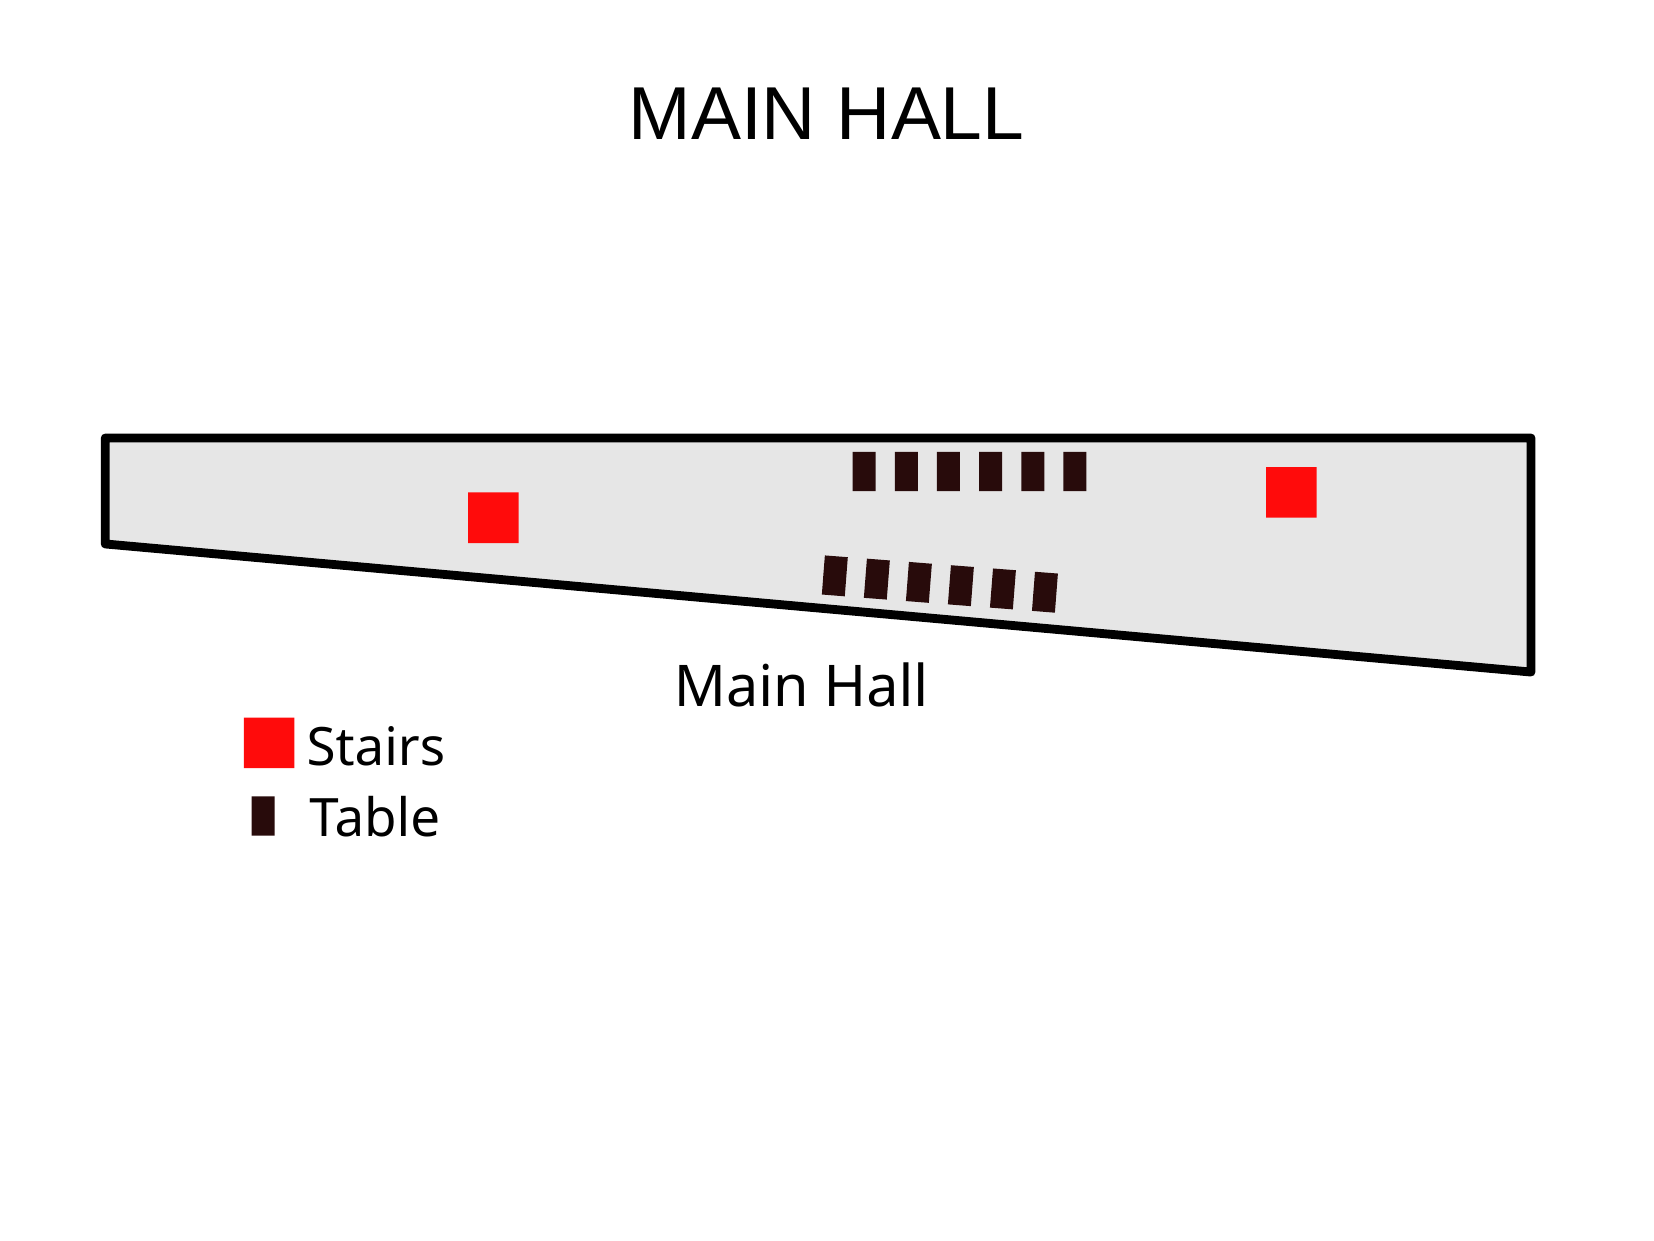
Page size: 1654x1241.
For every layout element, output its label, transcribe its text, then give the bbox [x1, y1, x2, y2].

title MAIN HALL [82, 49, 1571, 178]
picture [99, 431, 1538, 839]
